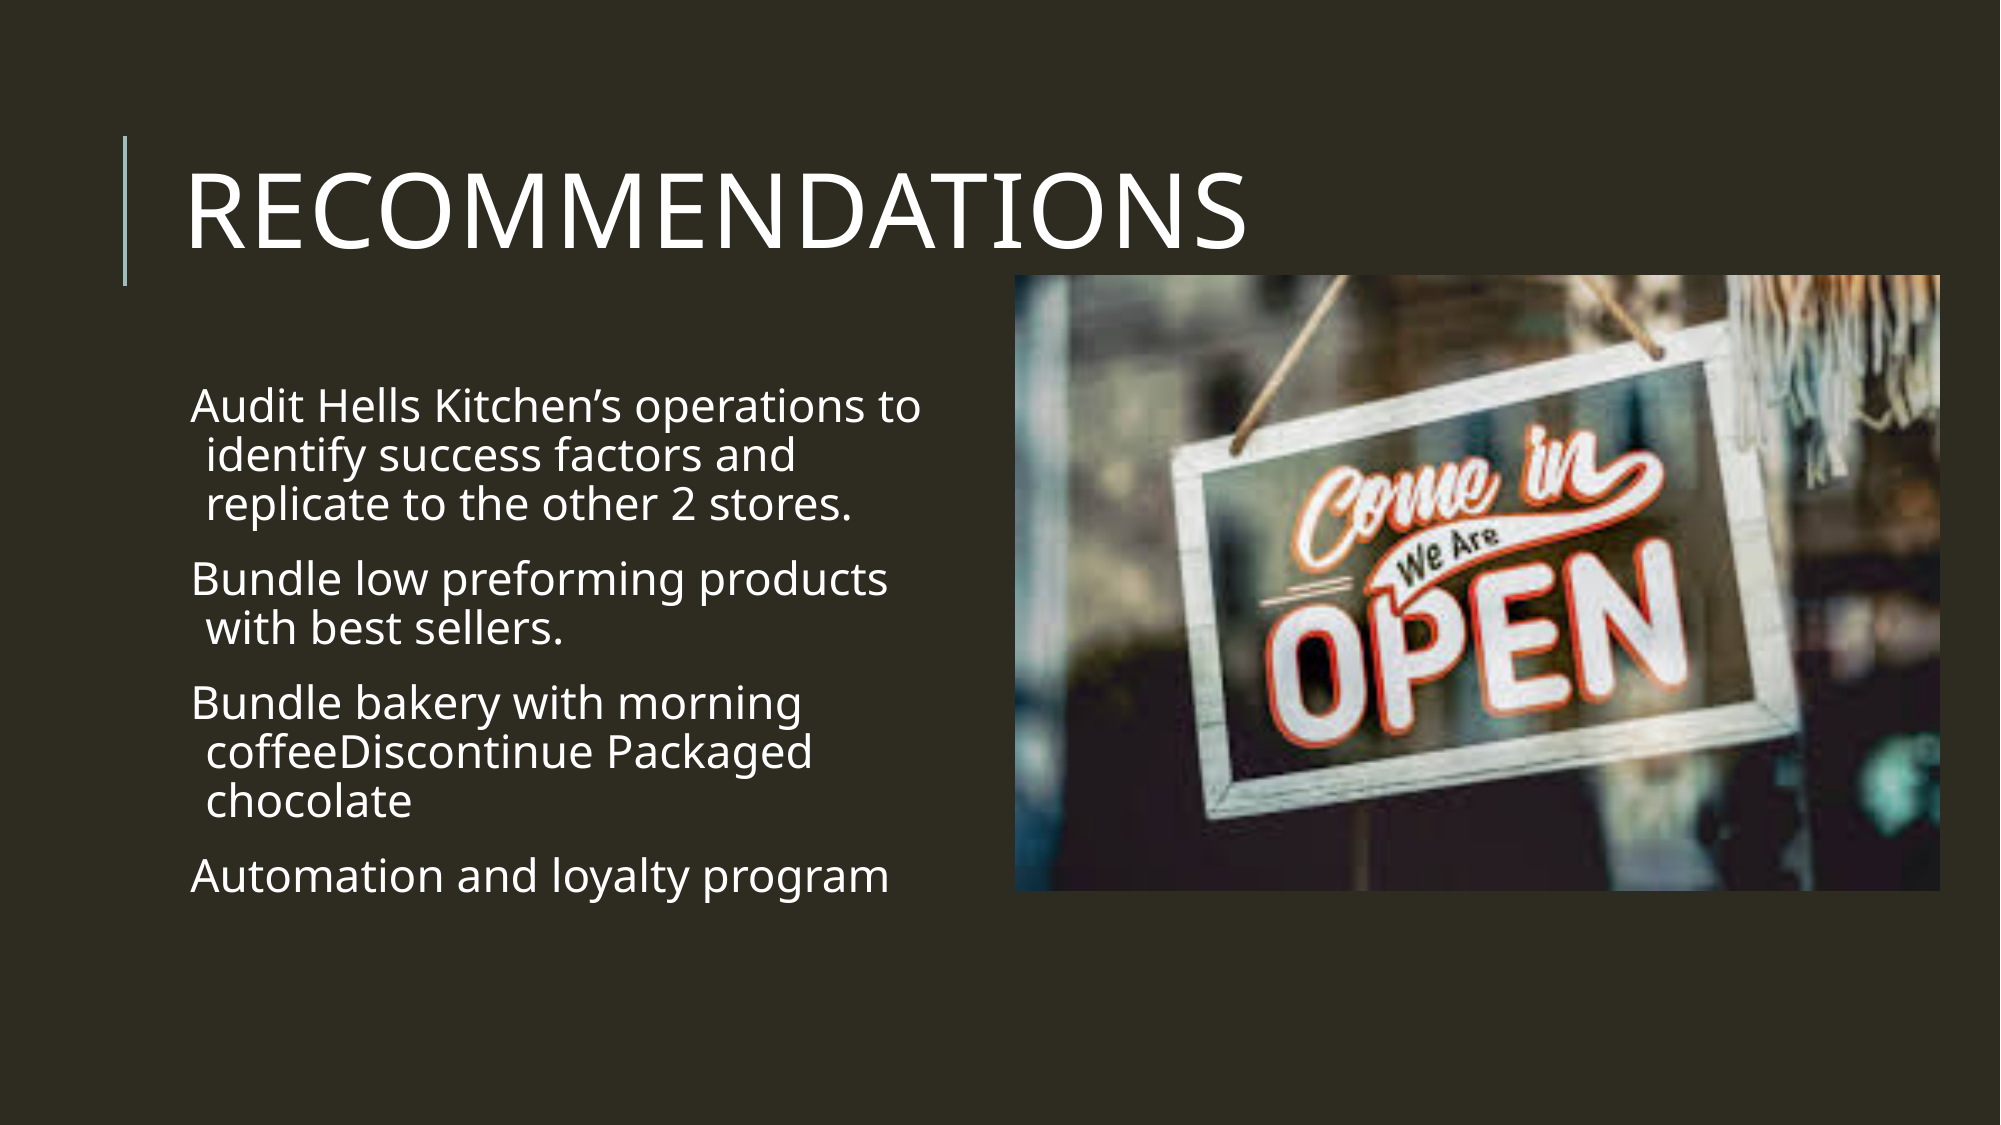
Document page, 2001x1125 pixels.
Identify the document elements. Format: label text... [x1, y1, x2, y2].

title Recommendations [168, 96, 1763, 343]
picture [1015, 276, 1940, 892]
list Audit Hells Kitchen’s operations to identify success factors and replicate to the other 2 stores. Bundle low preforming products with best sellers. Bundle bakery with morning coffeeDiscontinue Packaged chocolate Automation and loyalty program [168, 375, 949, 1036]
